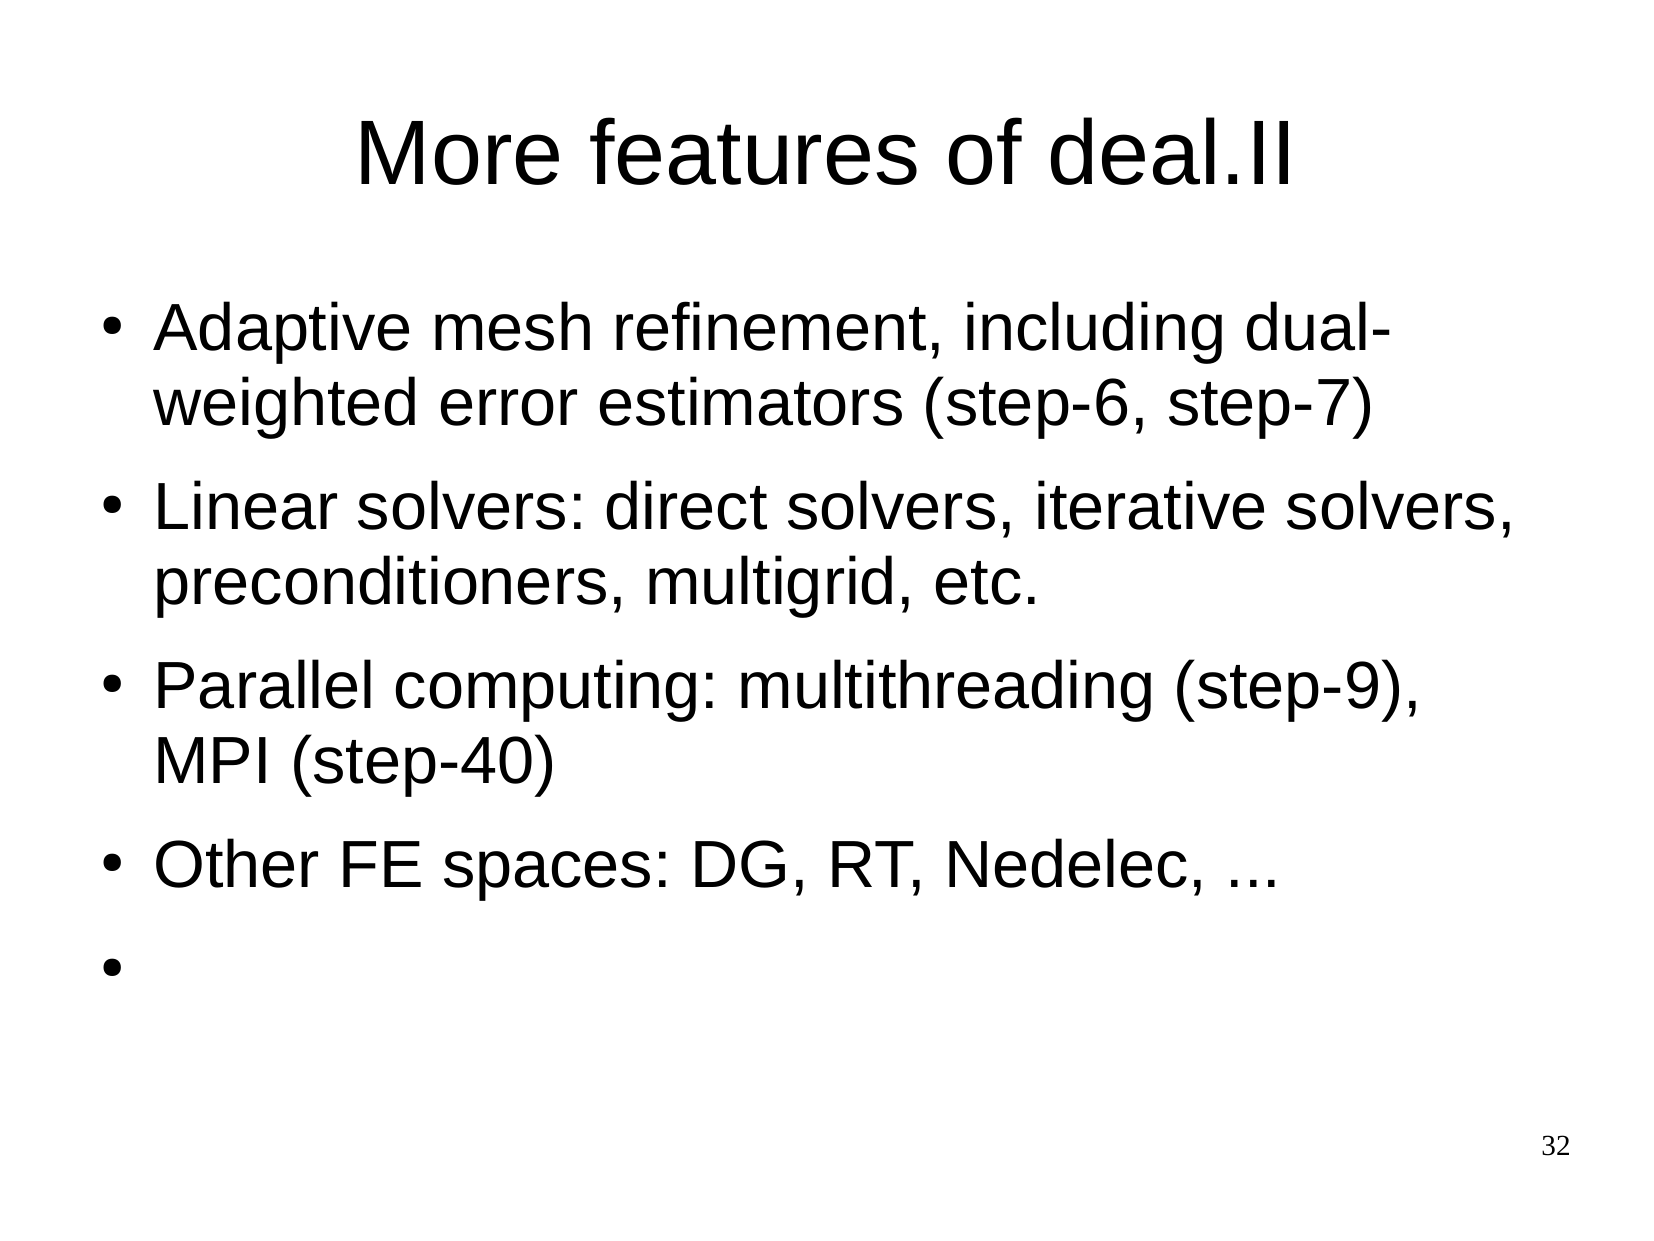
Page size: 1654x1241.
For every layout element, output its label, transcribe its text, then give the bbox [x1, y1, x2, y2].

title More features of deal.II [82, 49, 1571, 257]
list Adaptive mesh refinement, including dual-weighted error estimators (step-6, step-7) Linear solvers: direct solvers, iterative solvers, preconditioners, multigrid, etc. Parallel computing: multithreading (step-9), MPI (step-40) Other FE spaces: DG, RT, Nedelec, ... [82, 290, 1538, 1010]
